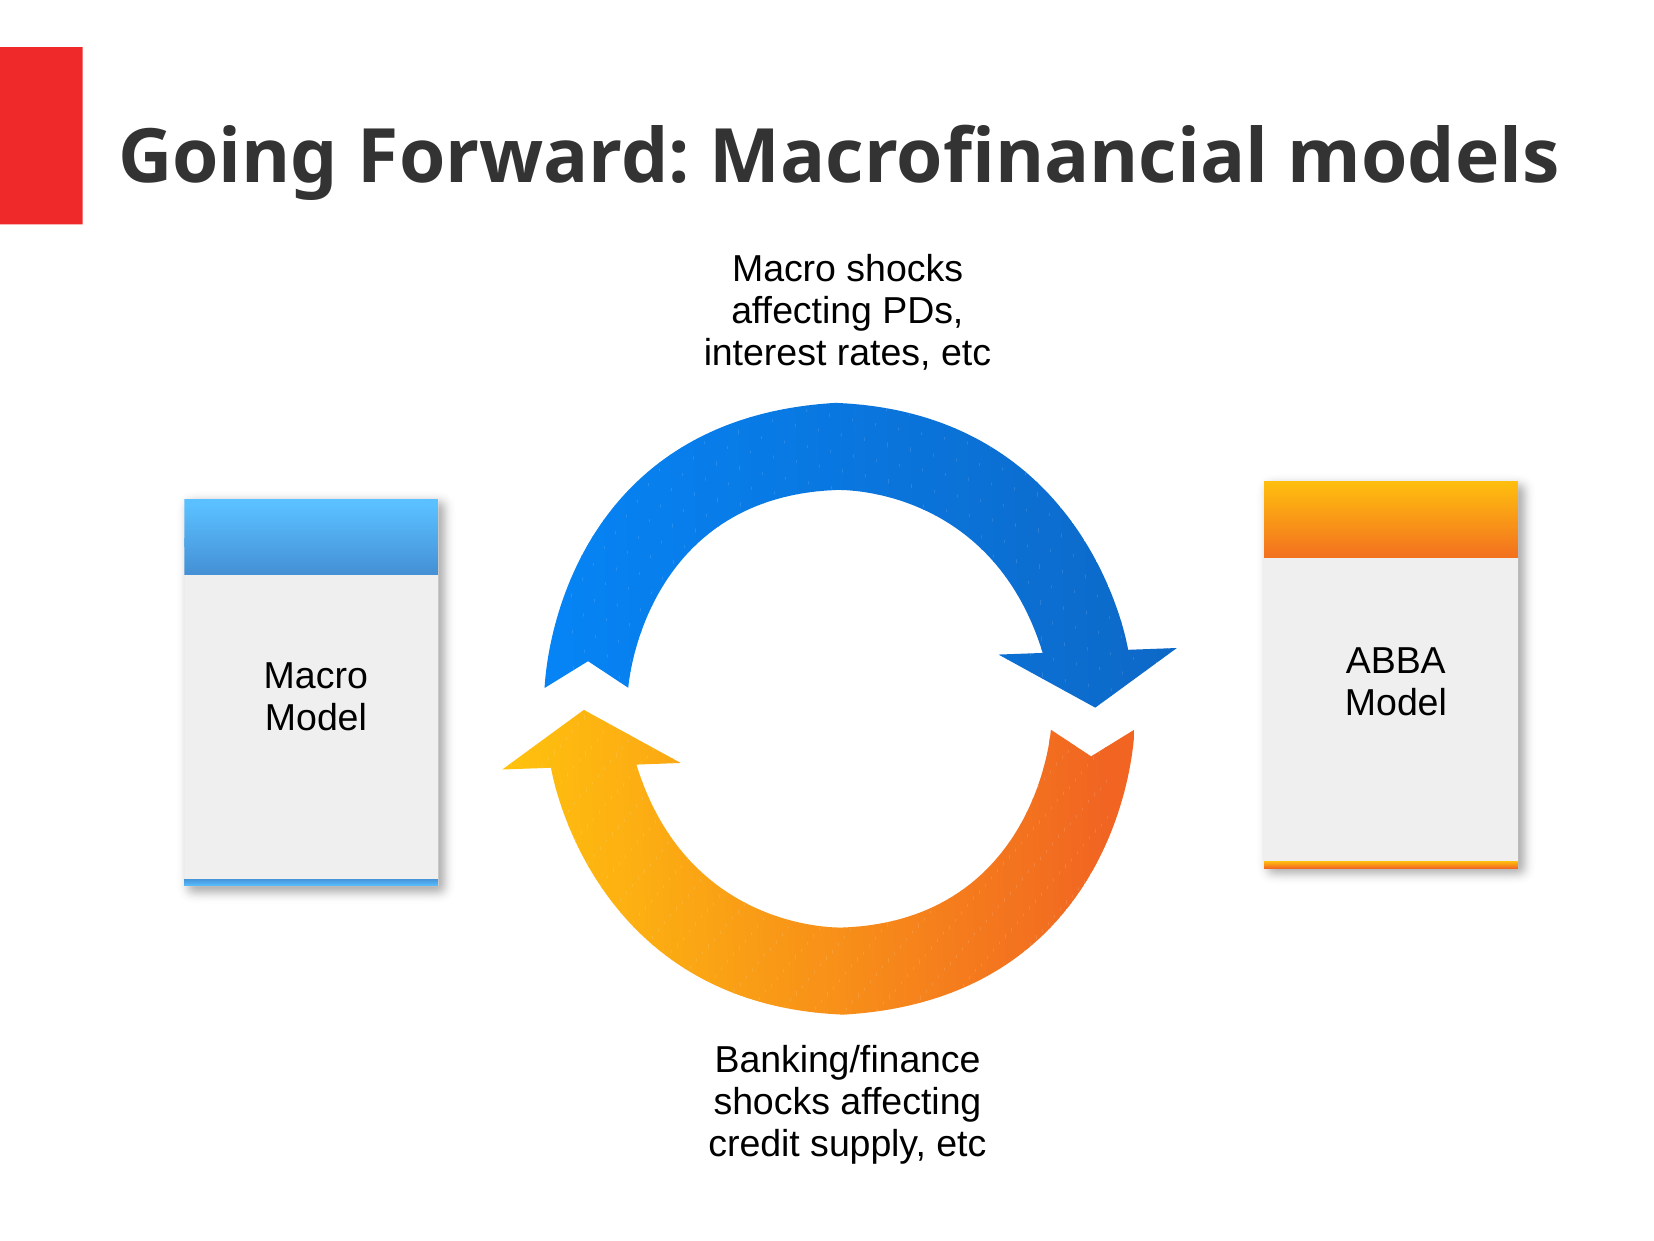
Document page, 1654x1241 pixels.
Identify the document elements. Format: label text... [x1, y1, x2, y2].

picture [490, 375, 1186, 1051]
picture [1245, 465, 1547, 899]
text_box Banking/finance shocks affecting credit supply, etc [660, 1031, 1036, 1173]
text_box Macro shocks affecting PDs, interest rates, etc [660, 240, 1036, 381]
title Going Forward: Macrofinancial models [118, 47, 1571, 259]
picture [165, 480, 467, 914]
